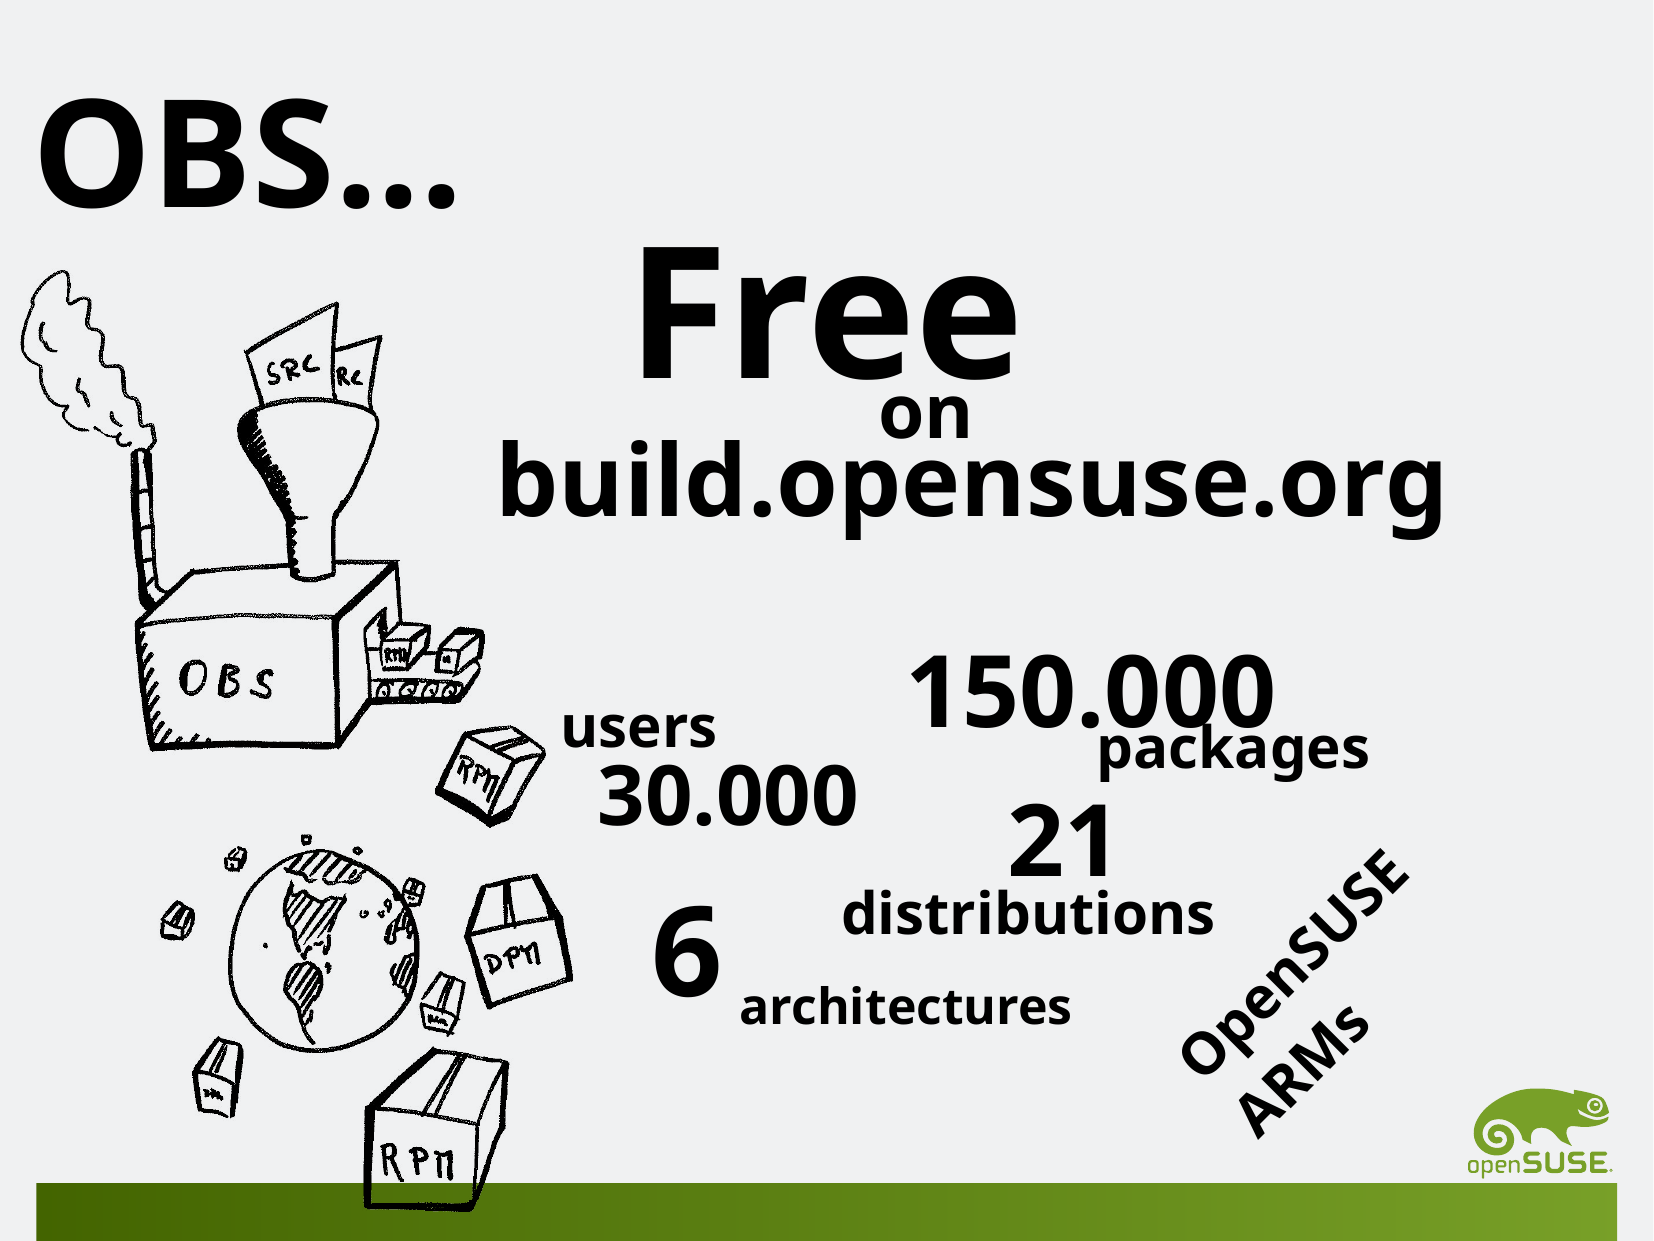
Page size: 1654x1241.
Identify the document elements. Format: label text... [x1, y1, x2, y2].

text_box 6 [637, 880, 836, 1072]
text_box on [863, 350, 1064, 402]
text_box architectures [724, 963, 1175, 1061]
text_box 21 [992, 762, 1192, 940]
text_box OpenSUSE ARMs [1143, 703, 1564, 1124]
text_box build.opensuse.org [480, 402, 1523, 580]
picture [0, 0, 1654, 1241]
text_box Free [612, 175, 1211, 402]
text_box 30.000 [582, 729, 976, 880]
text_box 150.000 [890, 613, 1308, 790]
text_box users [545, 677, 793, 788]
text_box distributions [836, 864, 1277, 975]
text_box OBS... [17, 39, 619, 293]
text_box packages [1082, 698, 1431, 809]
